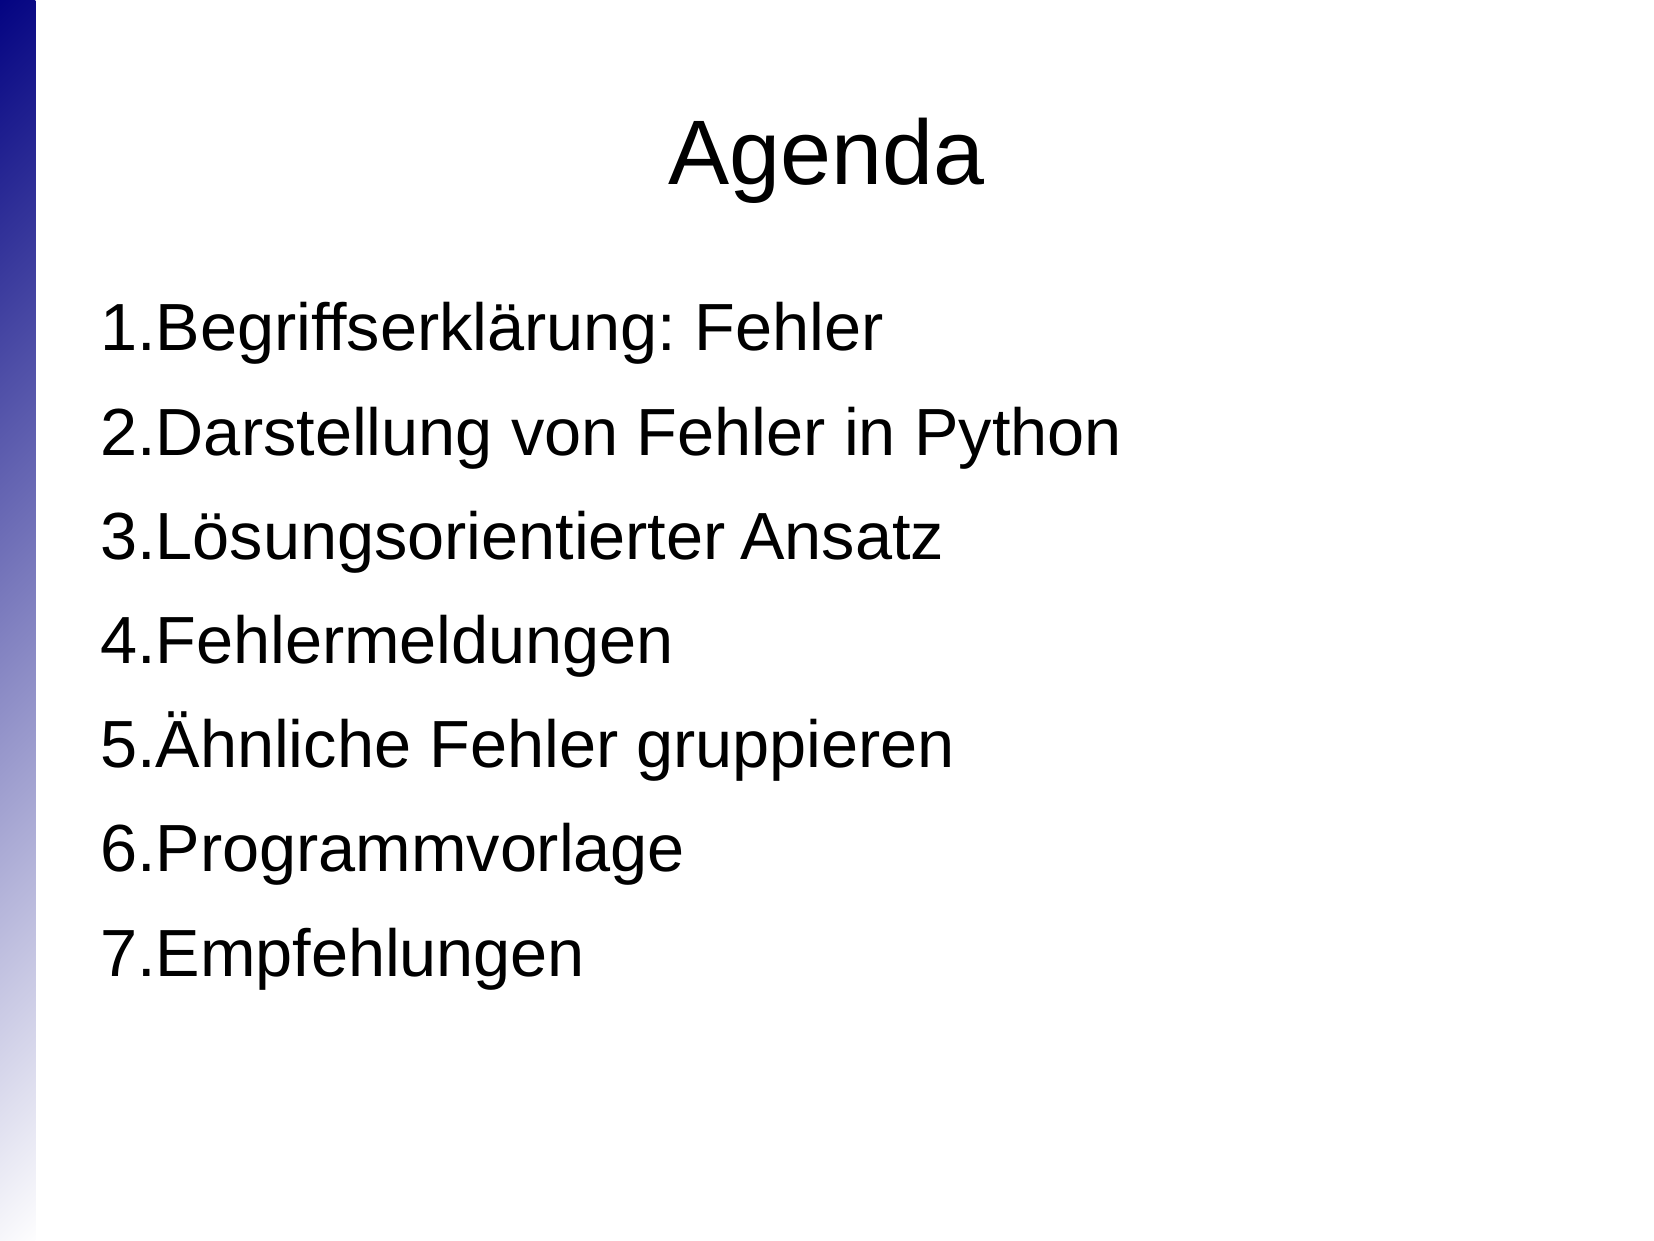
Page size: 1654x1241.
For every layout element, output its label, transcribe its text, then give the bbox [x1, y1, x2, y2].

title Agenda [82, 49, 1571, 257]
list Begriffserklärung: Fehler Darstellung von Fehler in Python Lösungsorientierter Ansatz Fehlermeldungen Ähnliche Fehler gruppieren Programmvorlage Empfehlungen [82, 290, 1571, 1109]
